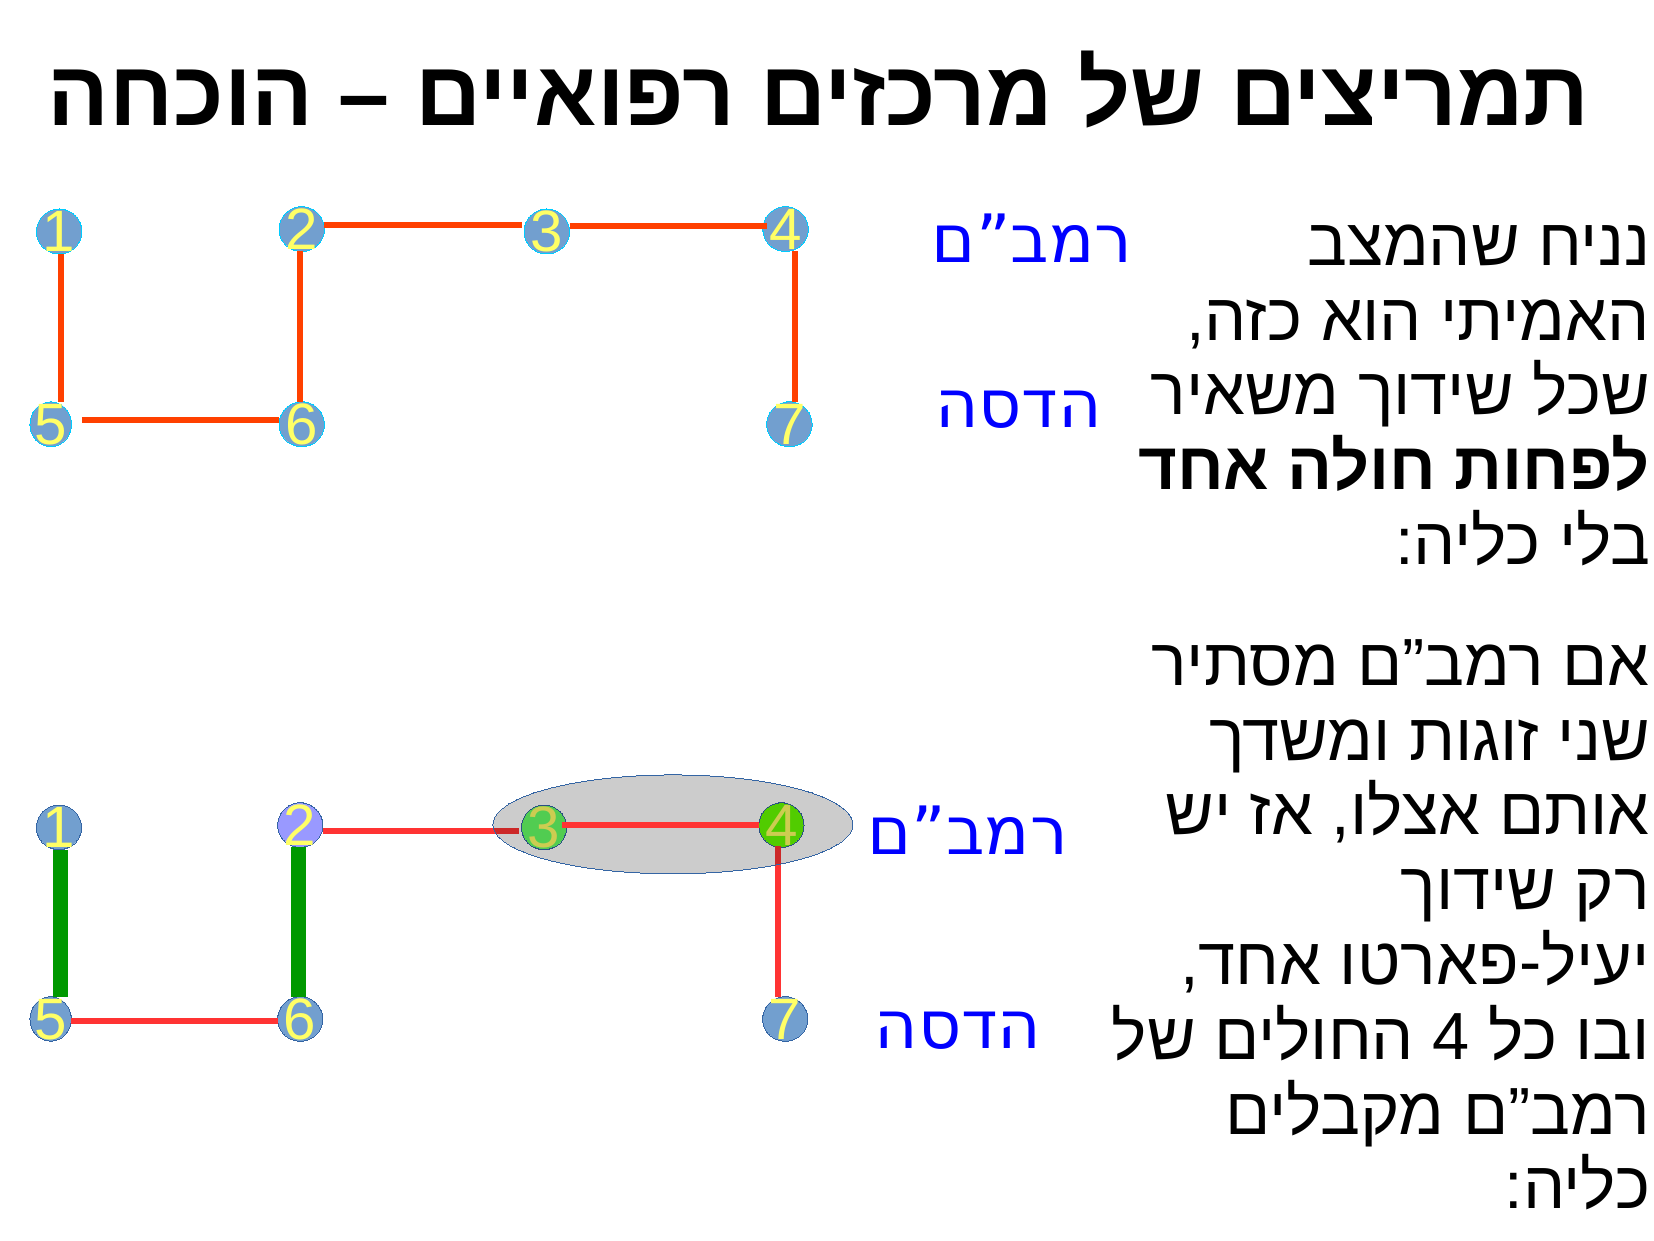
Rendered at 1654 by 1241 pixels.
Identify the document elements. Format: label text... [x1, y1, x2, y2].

text_box 4 [762, 206, 809, 252]
text_box הדסה [859, 978, 1080, 1072]
text_box 7 [762, 1000, 808, 1042]
text_box 3 [524, 208, 570, 254]
text_box רמב”ם [917, 193, 1258, 287]
text_box רמב”ם [852, 785, 1080, 878]
text_box 5 [29, 405, 72, 447]
text_box 1 [36, 208, 82, 250]
text_box הדסה [920, 358, 1121, 452]
text_box 5 [29, 1000, 72, 1042]
text_box 6 [279, 401, 325, 447]
title תמריצים של מרכזים רפואיים – הוכחה [0, 21, 1654, 166]
text_box 7 [766, 406, 813, 447]
text_box 2 [279, 206, 325, 248]
text_box [492, 774, 853, 874]
text_box אם רמב”ם מסתיר שני זוגות ומשדך אותם אצלו, אז יש רק שידוך יעיל-פארטו אחד, ובו כל 4 החולים של רמב”ם מקבלים כליה: [1080, 617, 1654, 1231]
text_box 2 [277, 802, 323, 844]
text_box 6 [277, 997, 323, 1042]
text_box נניח שהמצב האמיתי הוא כזה, שכל שידוך משאיר לפחות חולה אחד בלי כליה: [1121, 197, 1654, 587]
text_box 1 [36, 805, 82, 846]
